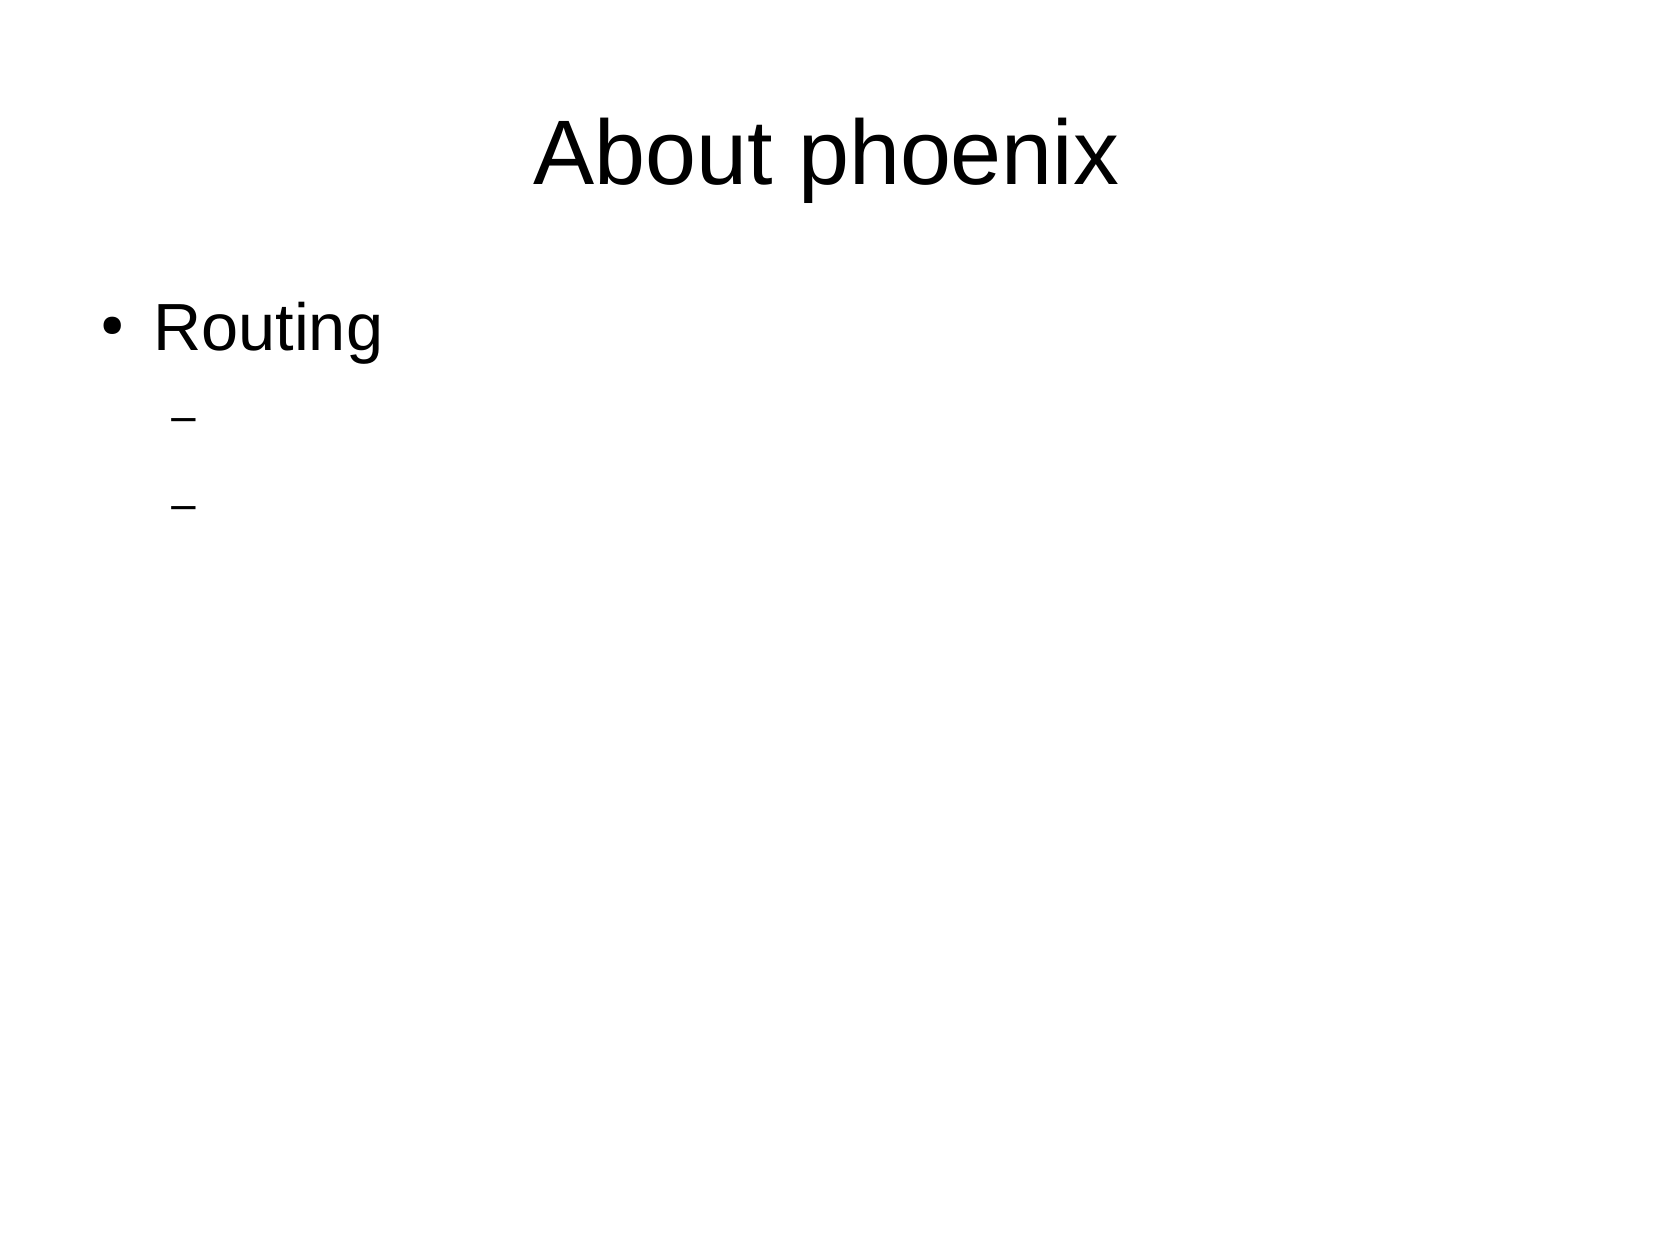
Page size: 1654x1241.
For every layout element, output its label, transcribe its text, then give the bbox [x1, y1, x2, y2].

title About phoenix [82, 49, 1571, 257]
list Routing [82, 290, 1571, 1010]
